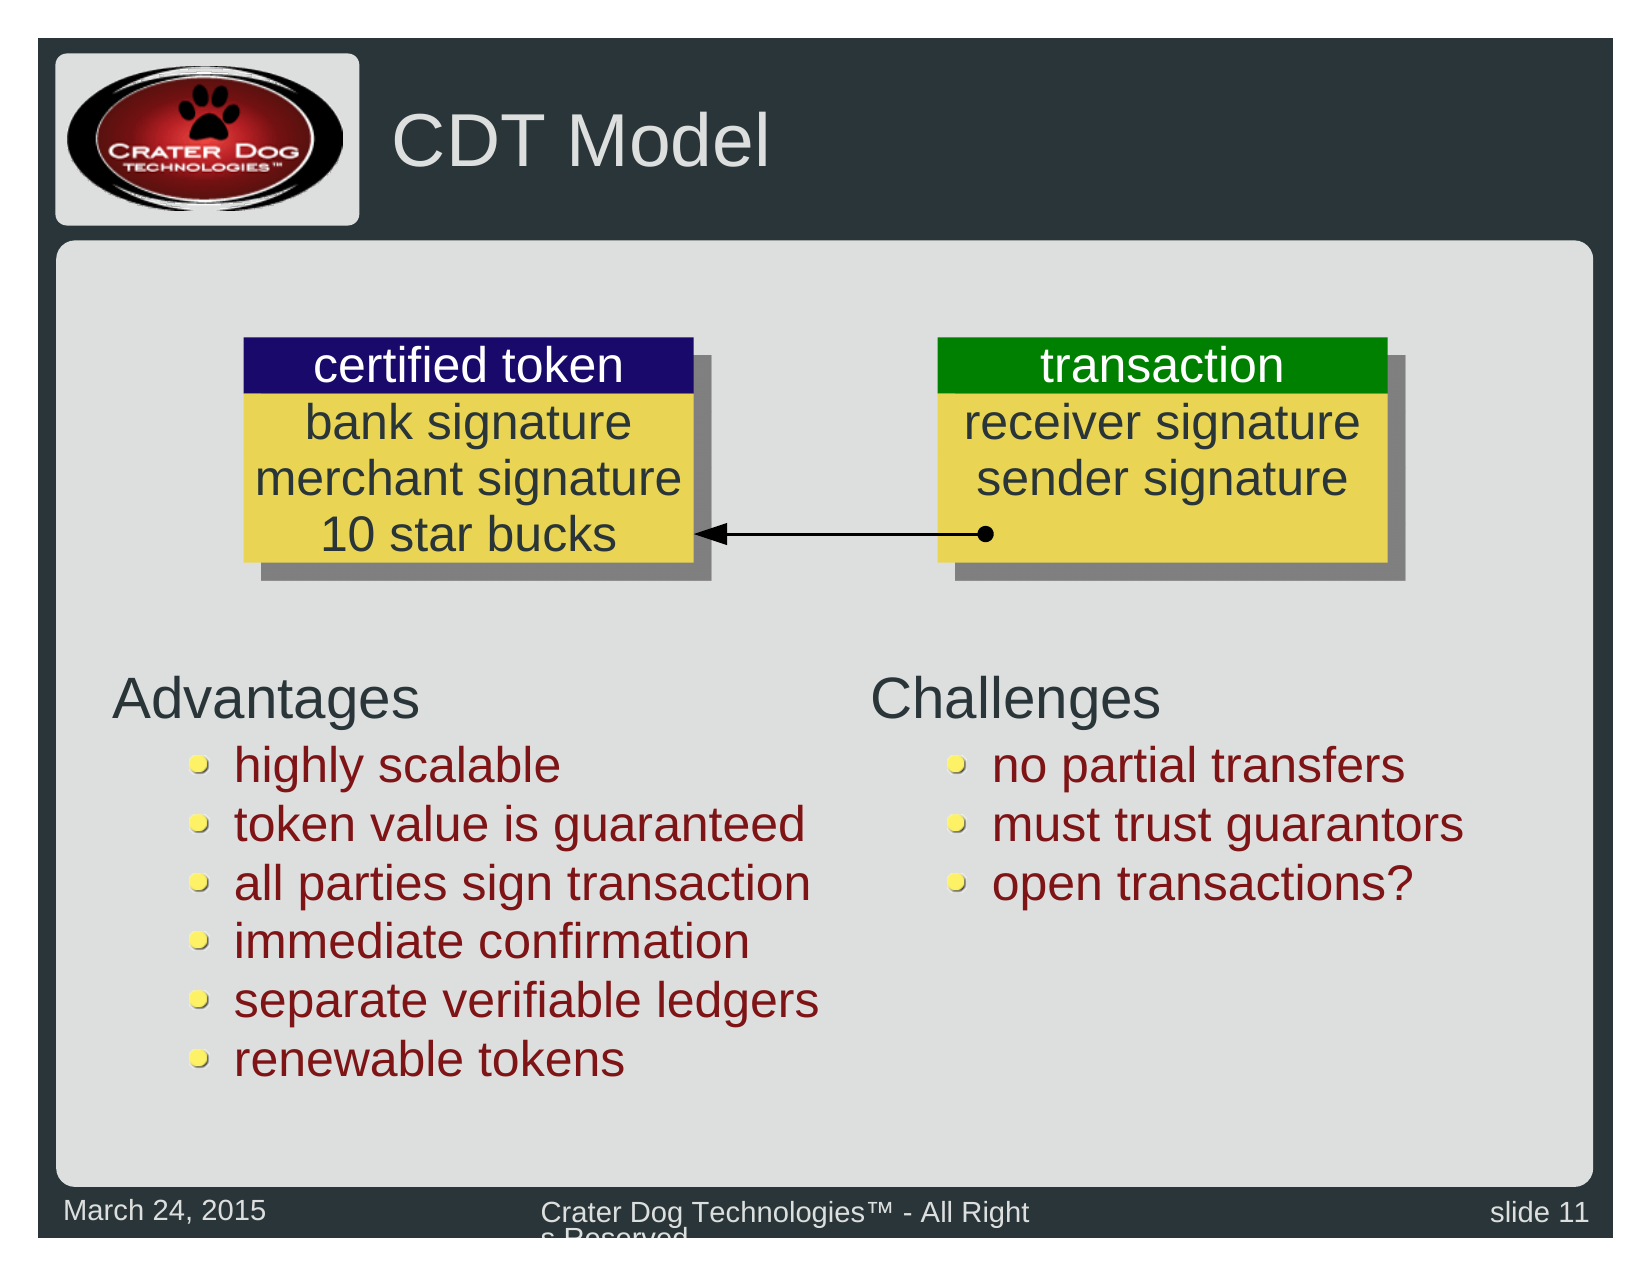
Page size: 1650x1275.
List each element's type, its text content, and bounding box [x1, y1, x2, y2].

text_box 10 star bucks [243, 506, 694, 563]
list Challenges no partial transfers must trust guarantors open transactions? [870, 666, 1593, 1098]
text_box merchant signature [243, 449, 694, 506]
text_box sender signature [937, 449, 1388, 506]
text_box receiver signature [937, 393, 1388, 449]
text_box transaction [937, 337, 1388, 393]
text_box [937, 506, 1388, 563]
text_box bank signature [243, 393, 694, 449]
title CDT Model [391, 55, 1572, 224]
picture [67, 66, 343, 211]
list Advantages highly scalable token value is guaranteed all parties sign transaction immediate confirmation separate verifiable ledgers renewable tokens [112, 666, 835, 1098]
text_box certified token [243, 337, 694, 393]
